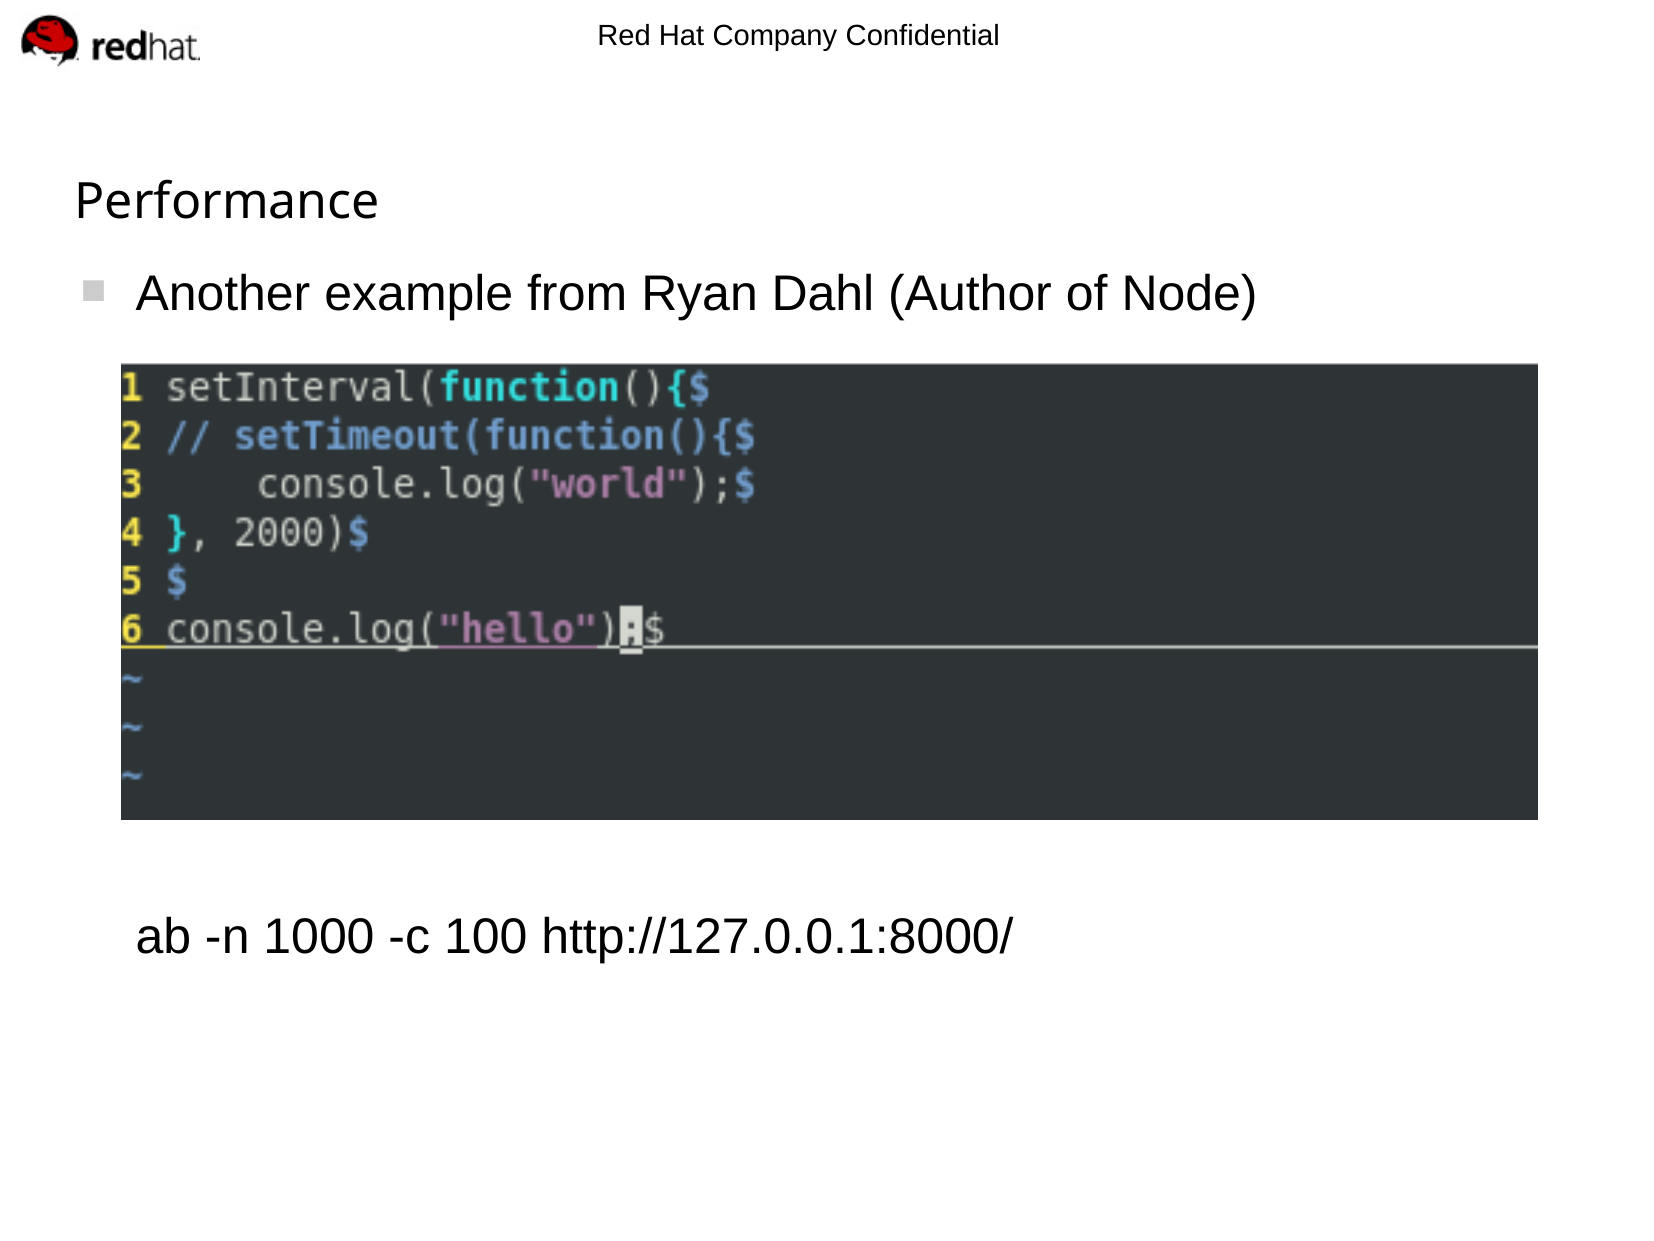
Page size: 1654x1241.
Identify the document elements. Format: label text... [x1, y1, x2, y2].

title Performance [74, 140, 1506, 259]
picture [20, 13, 200, 74]
picture [121, 362, 1538, 820]
list Another example from Ryan Dahl (Author of Node) ab -n 1000 -c 100 http://127.0.0.1:8000/ [77, 264, 1500, 1179]
